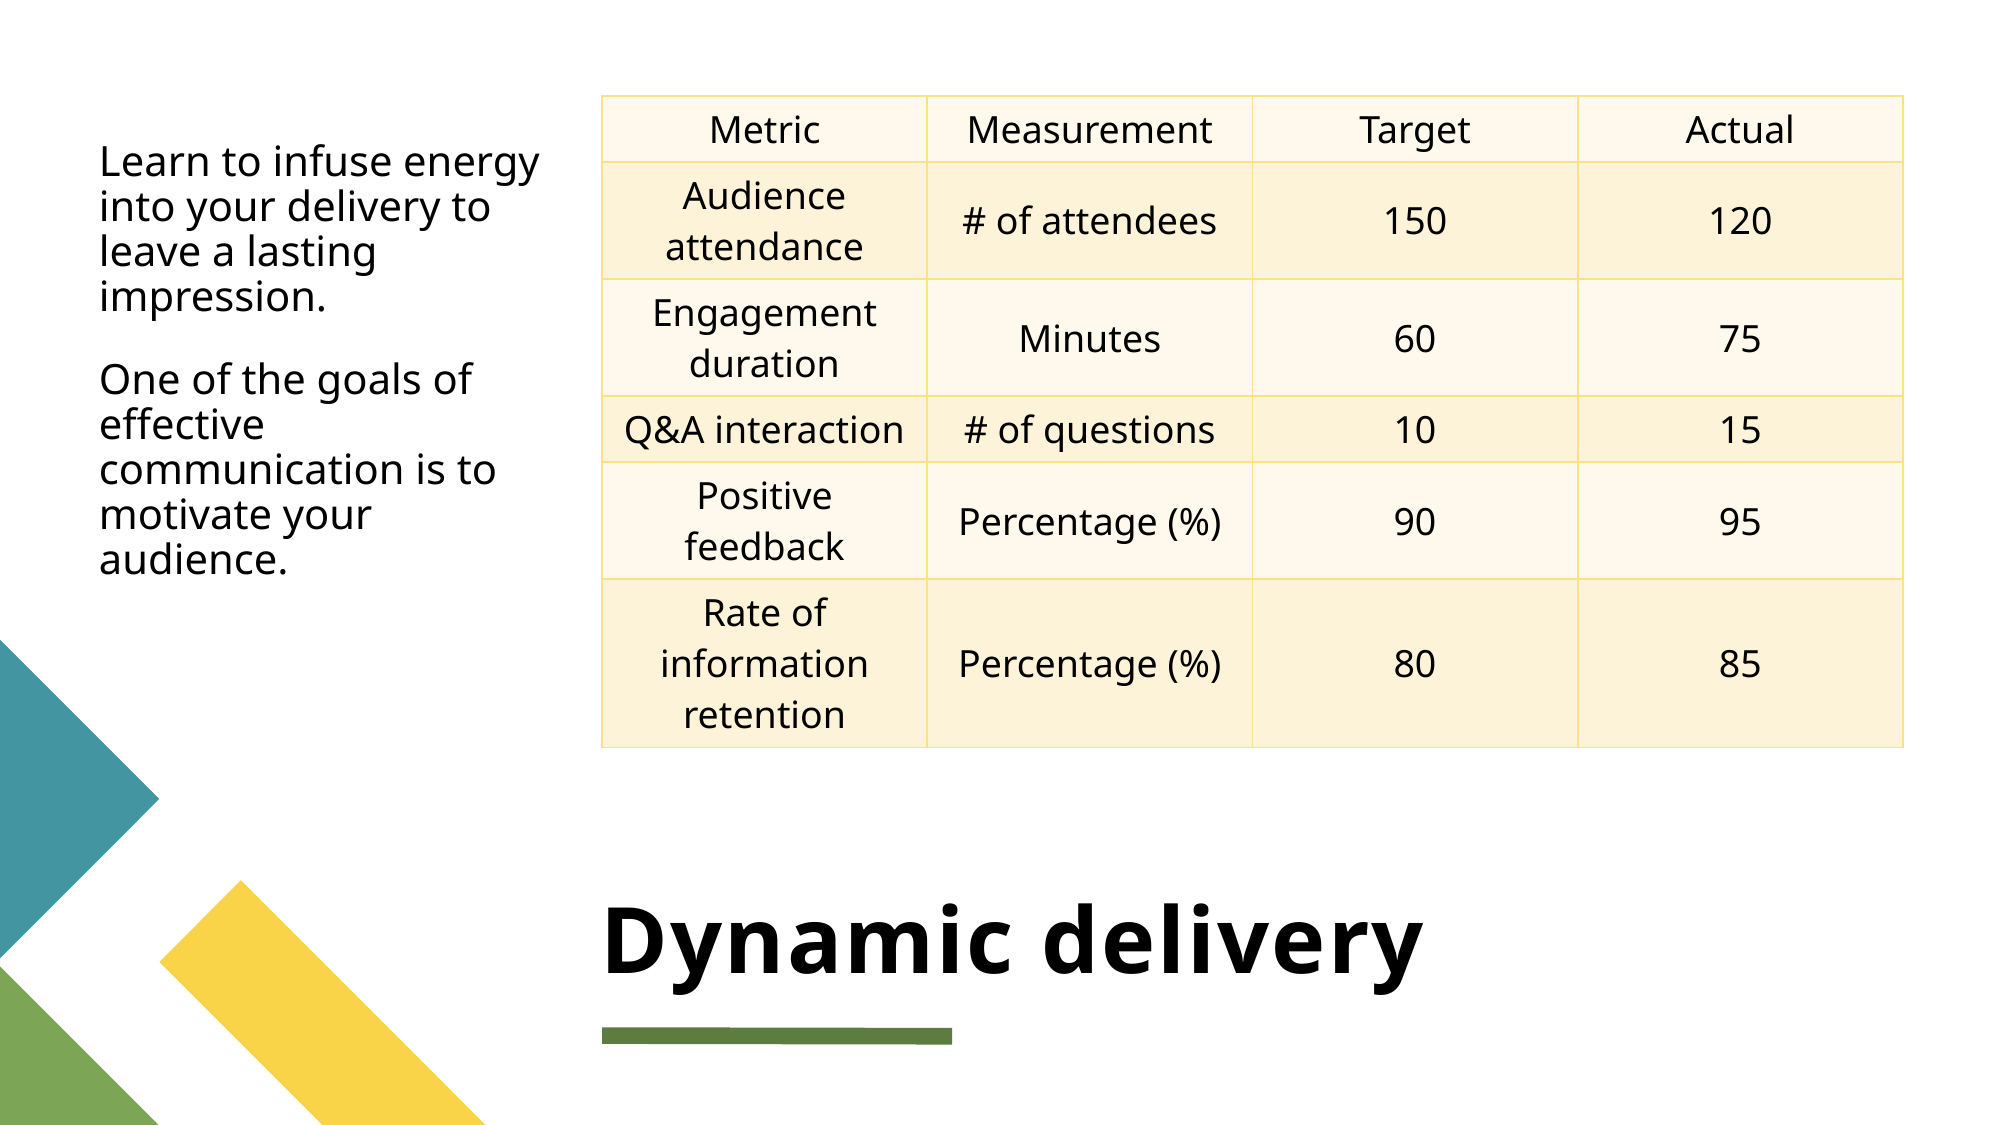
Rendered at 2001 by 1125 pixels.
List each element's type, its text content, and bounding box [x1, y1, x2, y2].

table_cell 150 [1253, 163, 1577, 278]
table_header Target [1253, 97, 1577, 161]
table_cell 75 [1579, 280, 1902, 395]
table_cell Q&A interaction [603, 397, 926, 461]
table_cell # of questions [928, 397, 1252, 461]
table_cell Rate of information retention [603, 580, 926, 747]
table_cell Percentage (%) [928, 580, 1252, 747]
table_cell 80 [1253, 580, 1577, 747]
table_cell 60 [1253, 280, 1577, 395]
table_cell 95 [1579, 463, 1902, 578]
table_header Metric [603, 97, 926, 161]
table_header Measurement [928, 97, 1252, 161]
table_header Actual [1579, 97, 1902, 161]
table_cell 85 [1579, 580, 1902, 747]
list Learn to infuse energy into your delivery to leave a lasting impression. One of the goals of effective communication is to motivate your audience. [99, 95, 563, 752]
table_cell 10 [1253, 397, 1577, 461]
table_cell Percentage (%) [928, 463, 1252, 578]
table_cell # of attendees [928, 163, 1252, 278]
table_cell Engagement duration [603, 280, 926, 395]
table_cell Audience attendance [603, 163, 926, 278]
title Dynamic delivery [600, 764, 1903, 992]
table_cell 120 [1579, 163, 1902, 278]
table_cell Positive feedback [603, 463, 926, 578]
table_cell 15 [1579, 397, 1902, 461]
table_cell Minutes [928, 280, 1252, 395]
table_cell 90 [1253, 463, 1577, 578]
